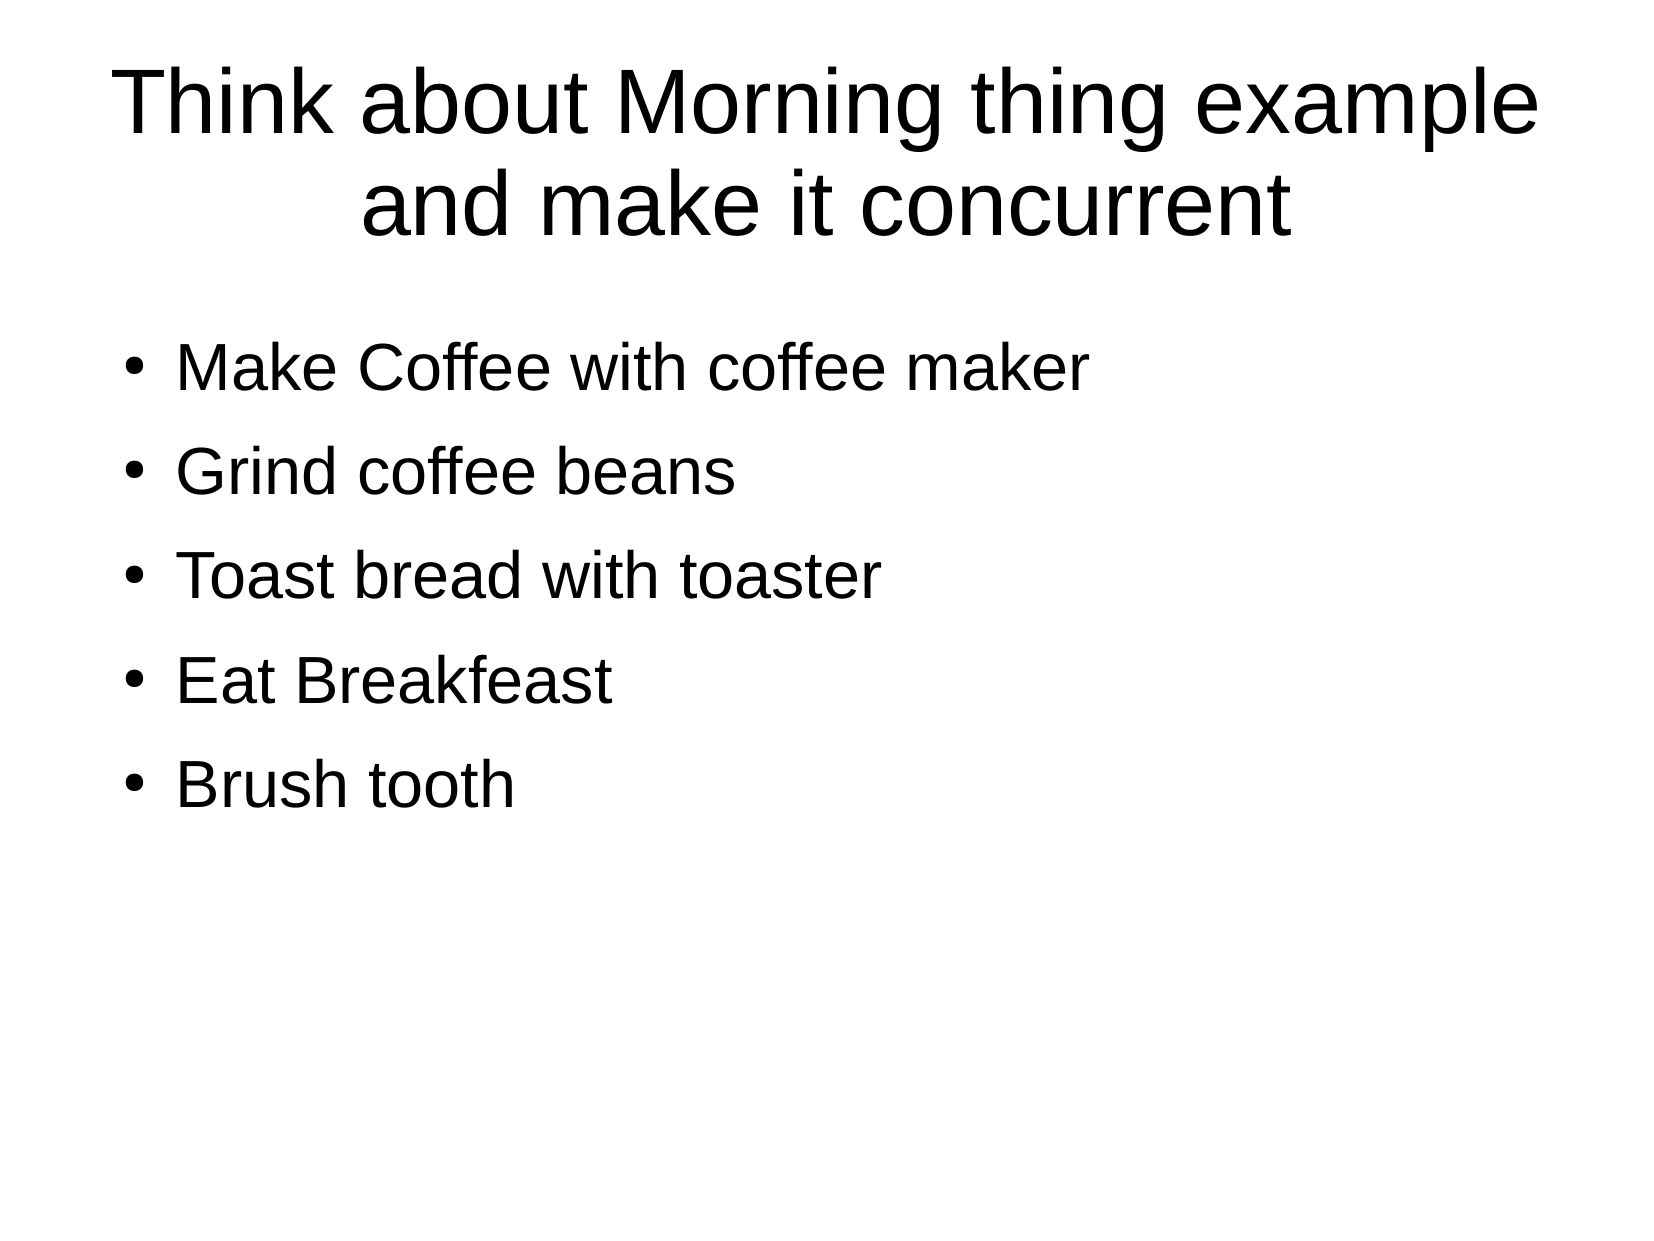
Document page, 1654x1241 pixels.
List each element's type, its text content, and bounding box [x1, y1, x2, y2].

title Think about Morning thing example and make it concurrent [82, 49, 1571, 257]
list Make Coffee with coffee maker Grind coffee beans Toast bread with toaster Eat Breakfeast Brush tooth [105, 330, 1594, 1050]
